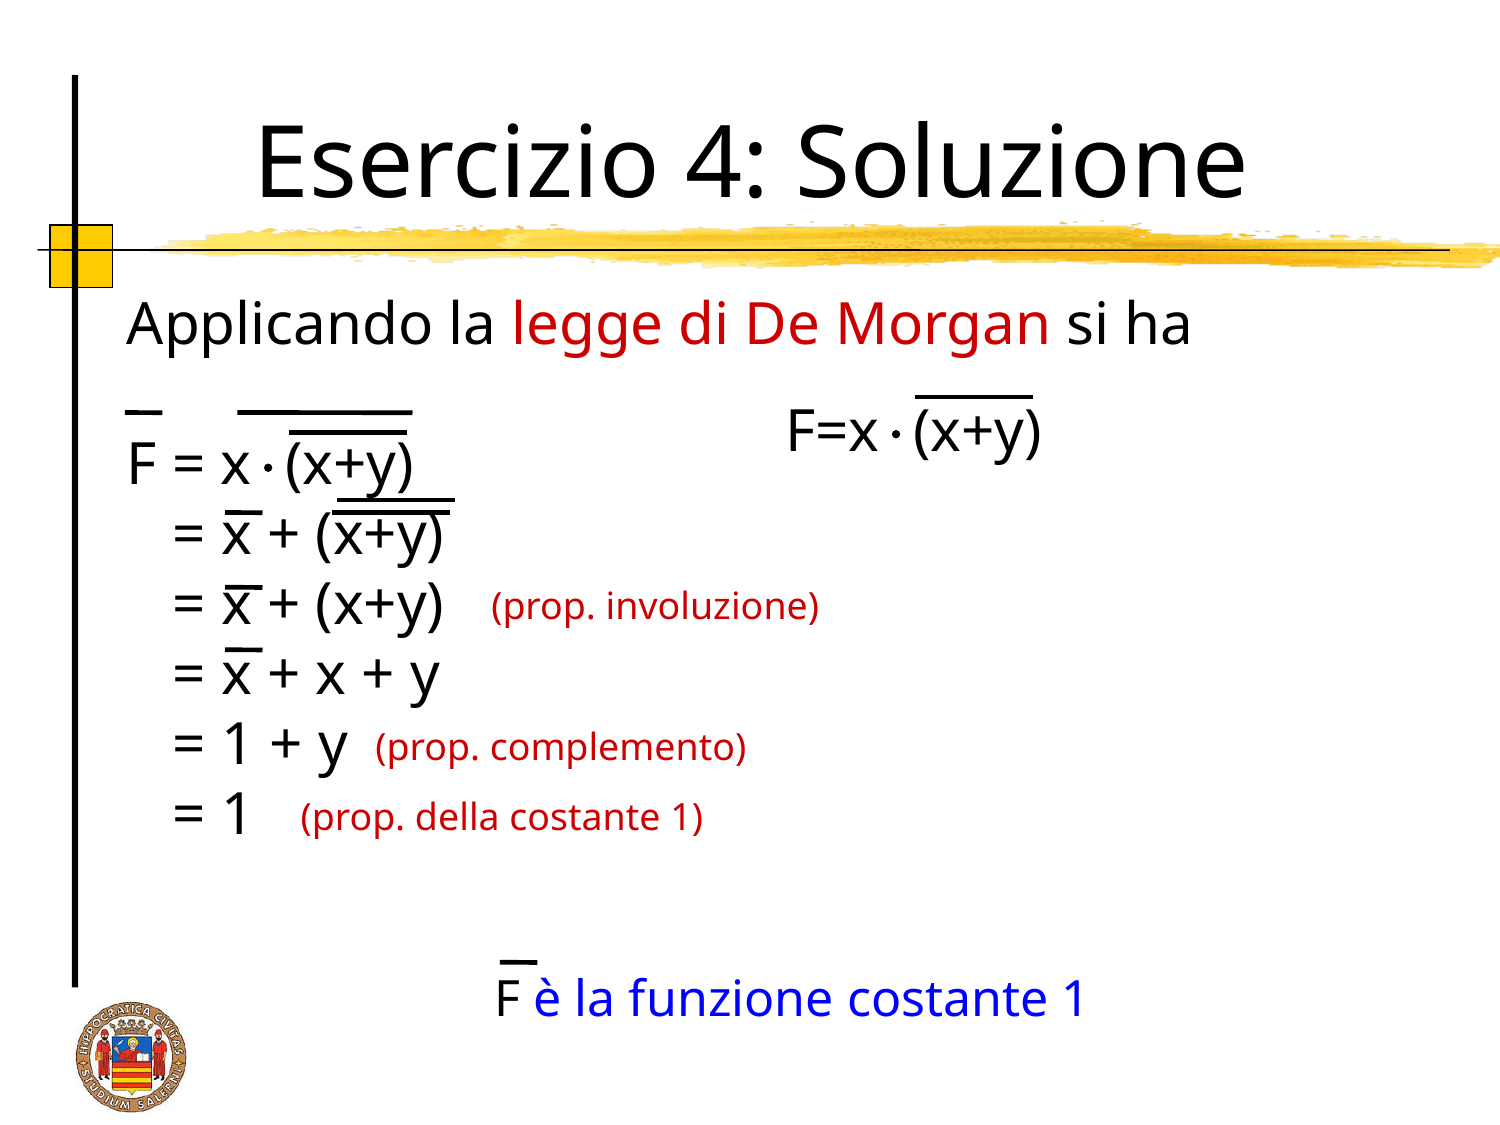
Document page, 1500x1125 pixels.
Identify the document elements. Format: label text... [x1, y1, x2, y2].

picture [150, 215, 1500, 278]
title Esercizio 4: Soluzione [66, 37, 1438, 225]
text_box F=x(x+y) [770, 385, 1500, 471]
text_box Applicando la legge di De Morgan si ha F = x(x+y) = x + (x+y) = x + (x+y) = x + x + y = 1 + y = 1 [112, 278, 1500, 854]
text_box (prop. della costante 1) [88, 785, 916, 846]
text_box (prop. complemento) [147, 715, 975, 776]
text_box (prop. involuzione) [242, 574, 1069, 635]
picture [75, 999, 187, 1113]
text_box F è la funzione costante 1 [385, 958, 1213, 1094]
